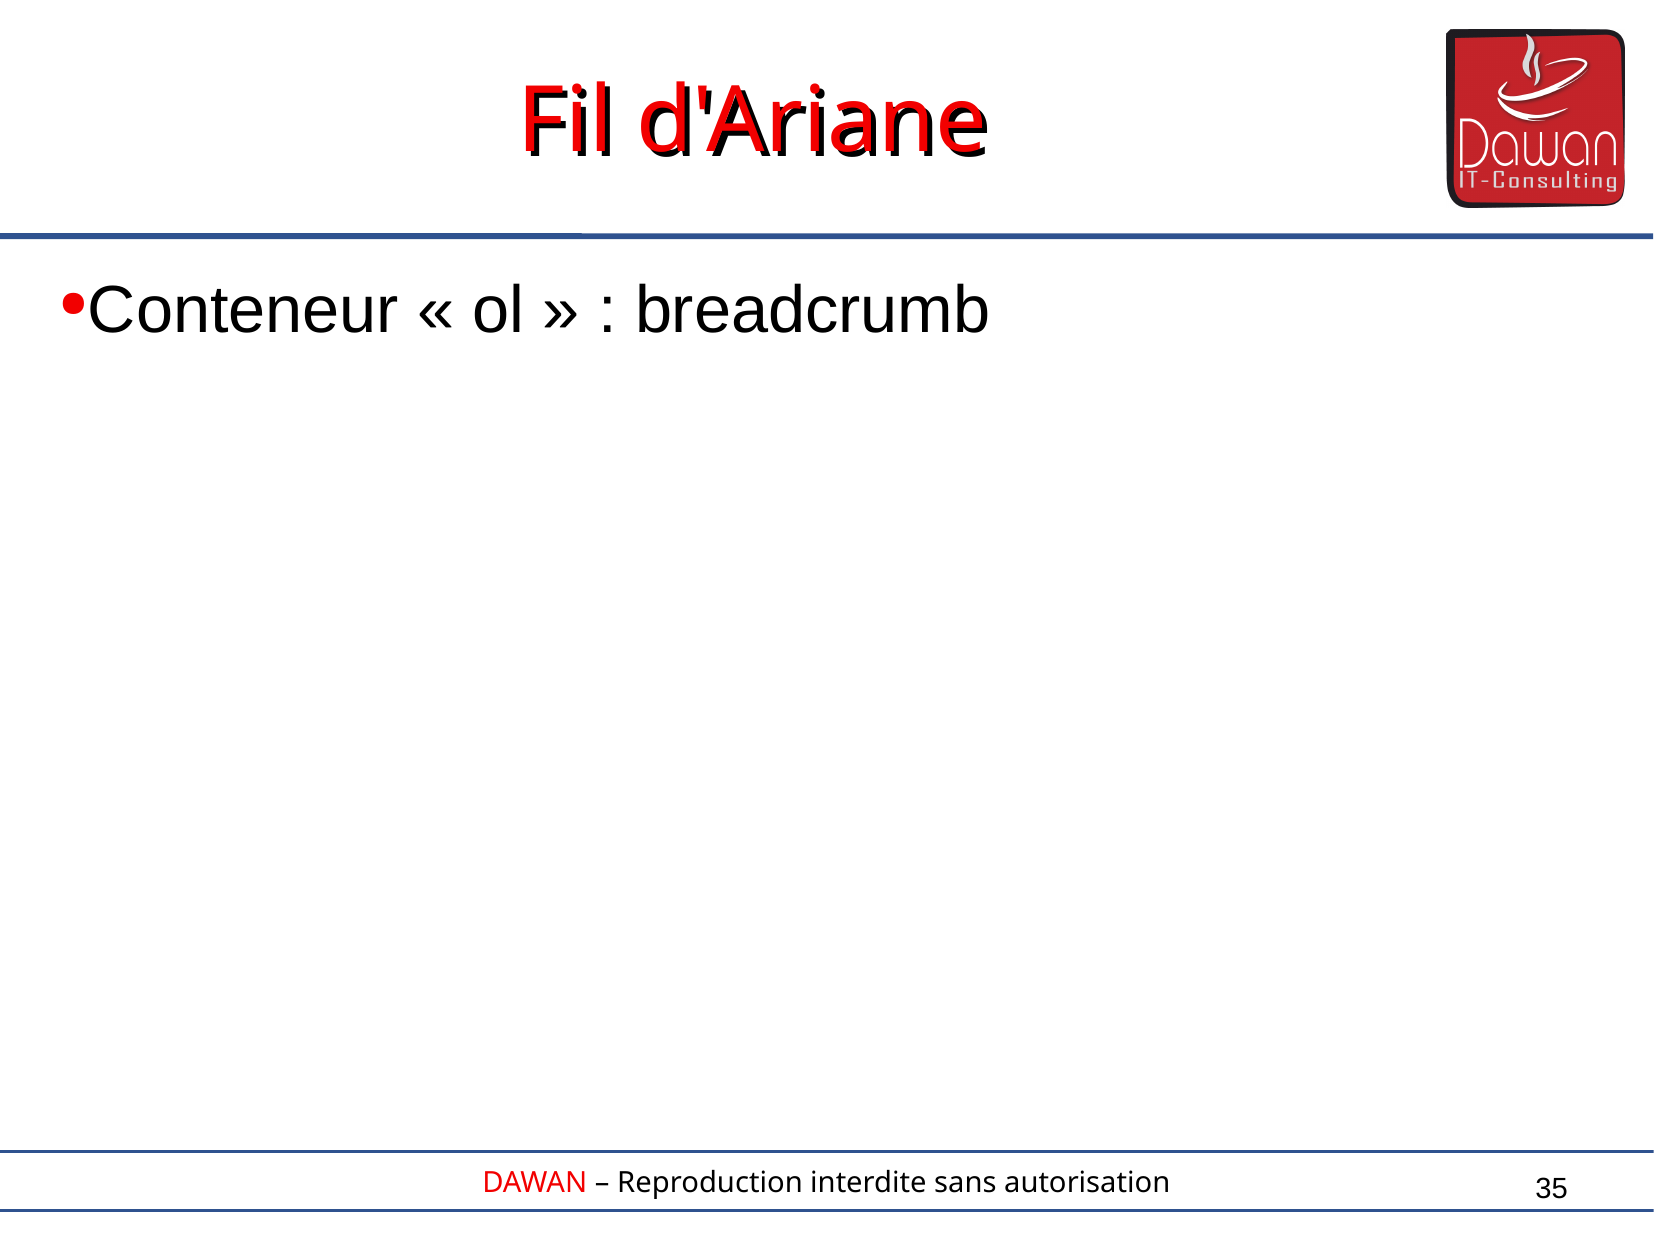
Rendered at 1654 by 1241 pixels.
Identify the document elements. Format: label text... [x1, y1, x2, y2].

title Fil d'Ariane [59, 24, 1447, 206]
list Conteneur « ol » : breadcrumb [59, 265, 1595, 1094]
text_box [1535, 1169, 1595, 1234]
